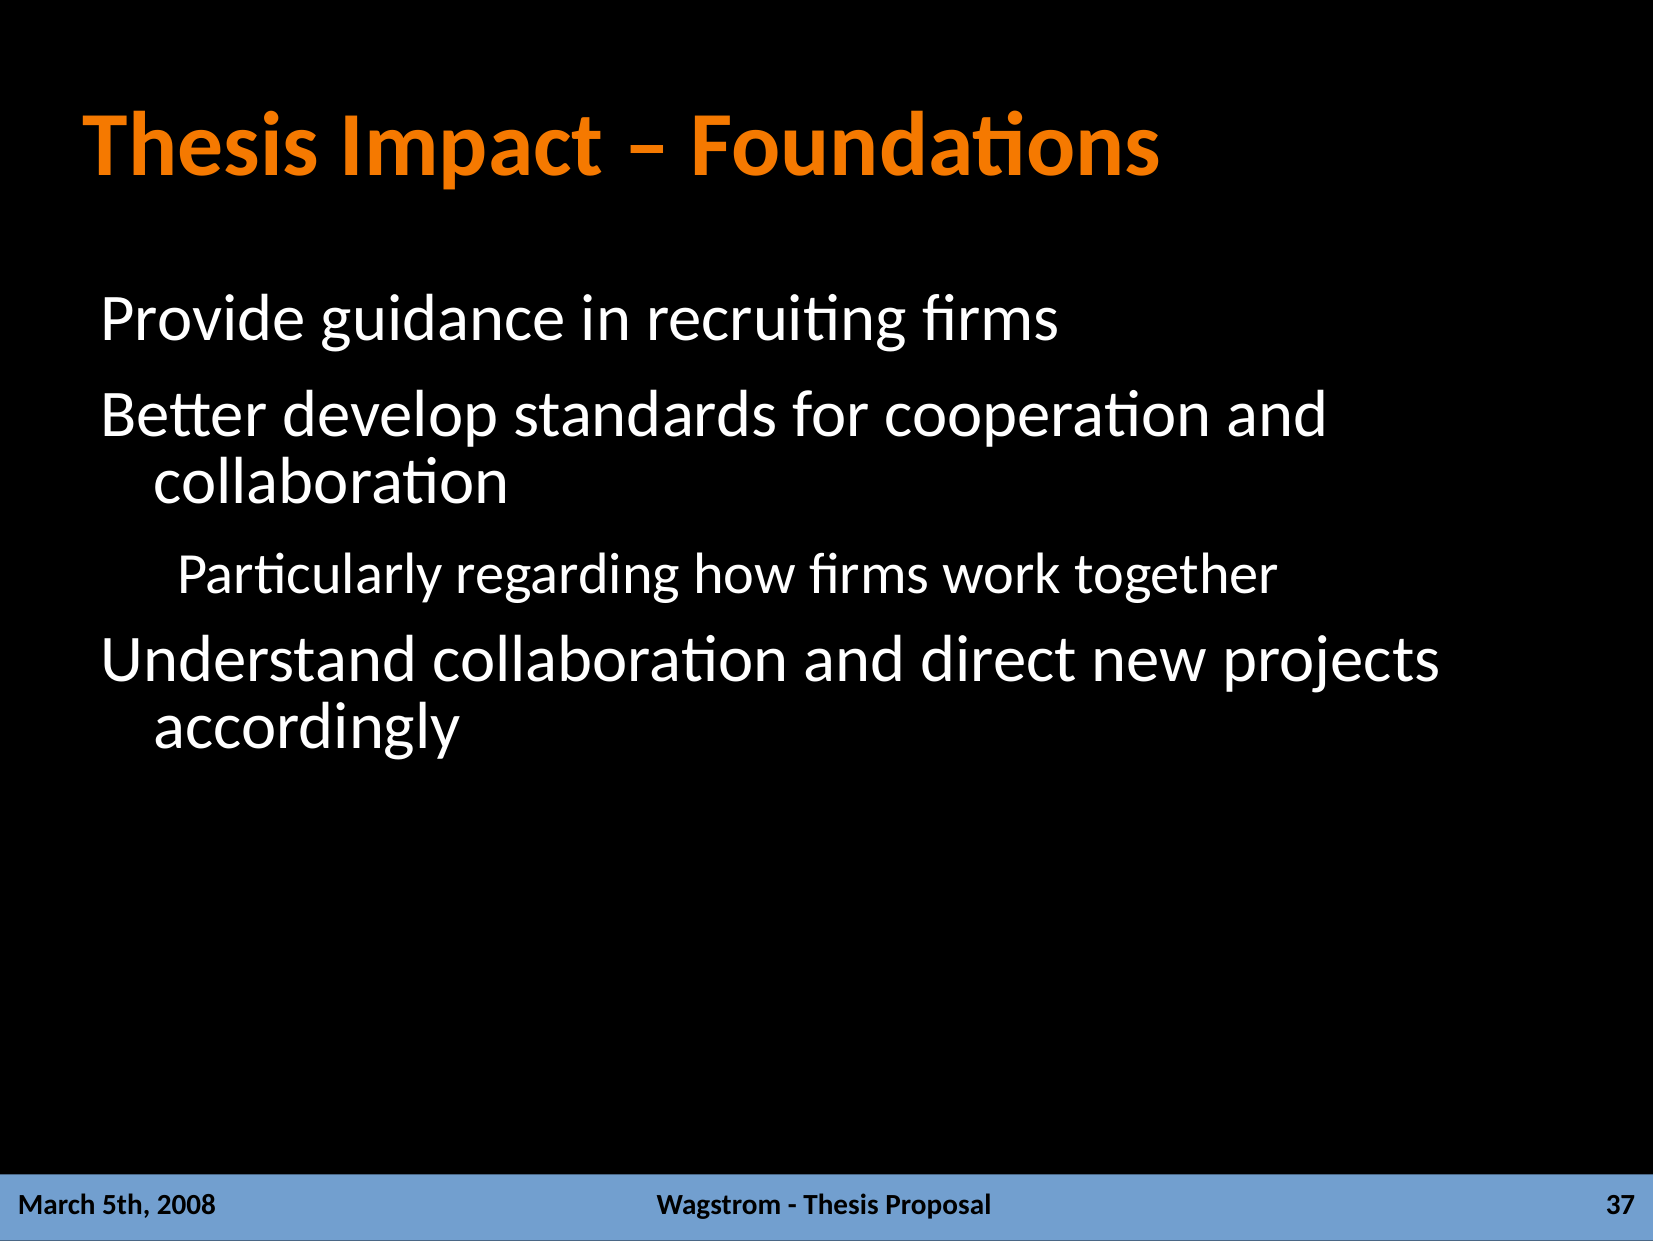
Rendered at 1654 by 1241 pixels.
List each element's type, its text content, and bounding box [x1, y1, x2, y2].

list Provide guidance in recruiting firms Better develop standards for cooperation and collaboration Particularly regarding how firms work together Understand collaboration and direct new projects accordingly [82, 290, 1571, 1095]
title Thesis Impact – Foundations [82, 56, 1571, 250]
